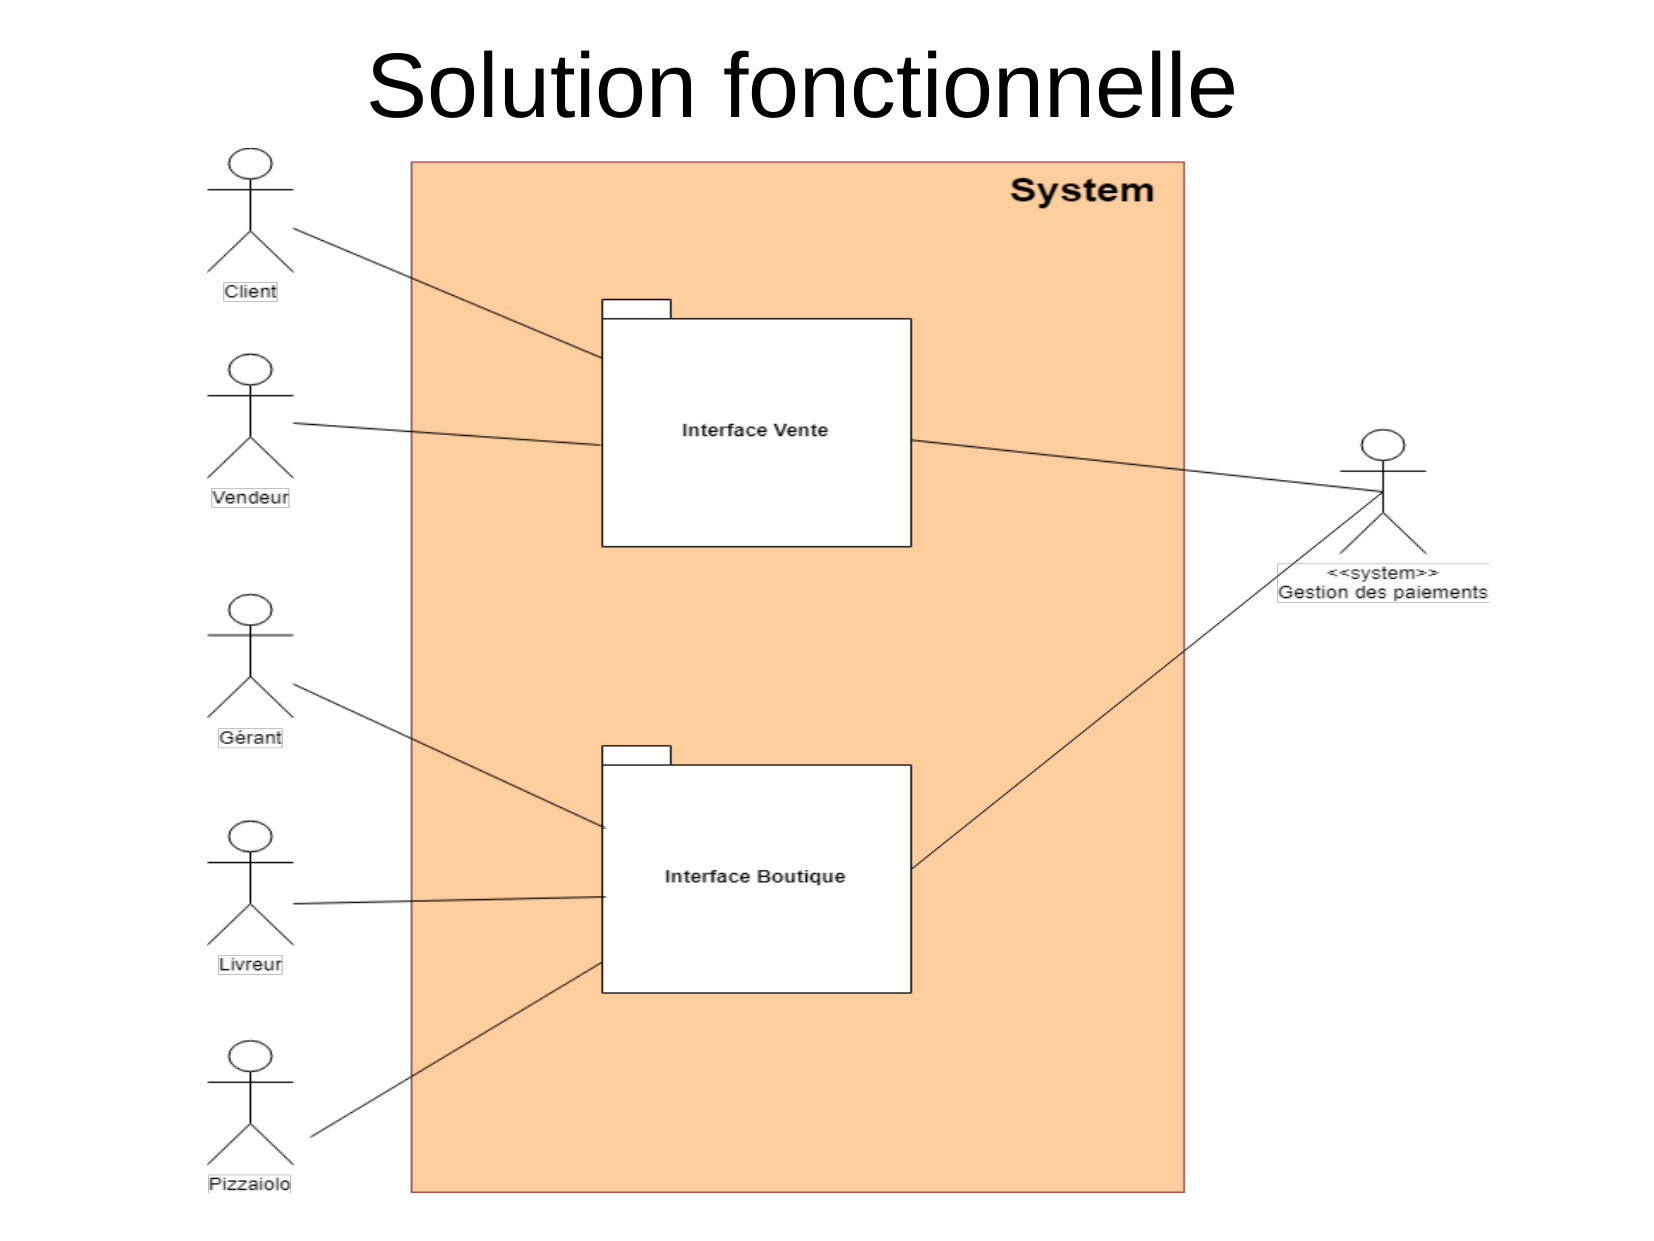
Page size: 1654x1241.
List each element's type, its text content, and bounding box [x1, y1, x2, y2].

title Solution fonctionnelle [59, 0, 1548, 189]
picture [207, 148, 1489, 1193]
